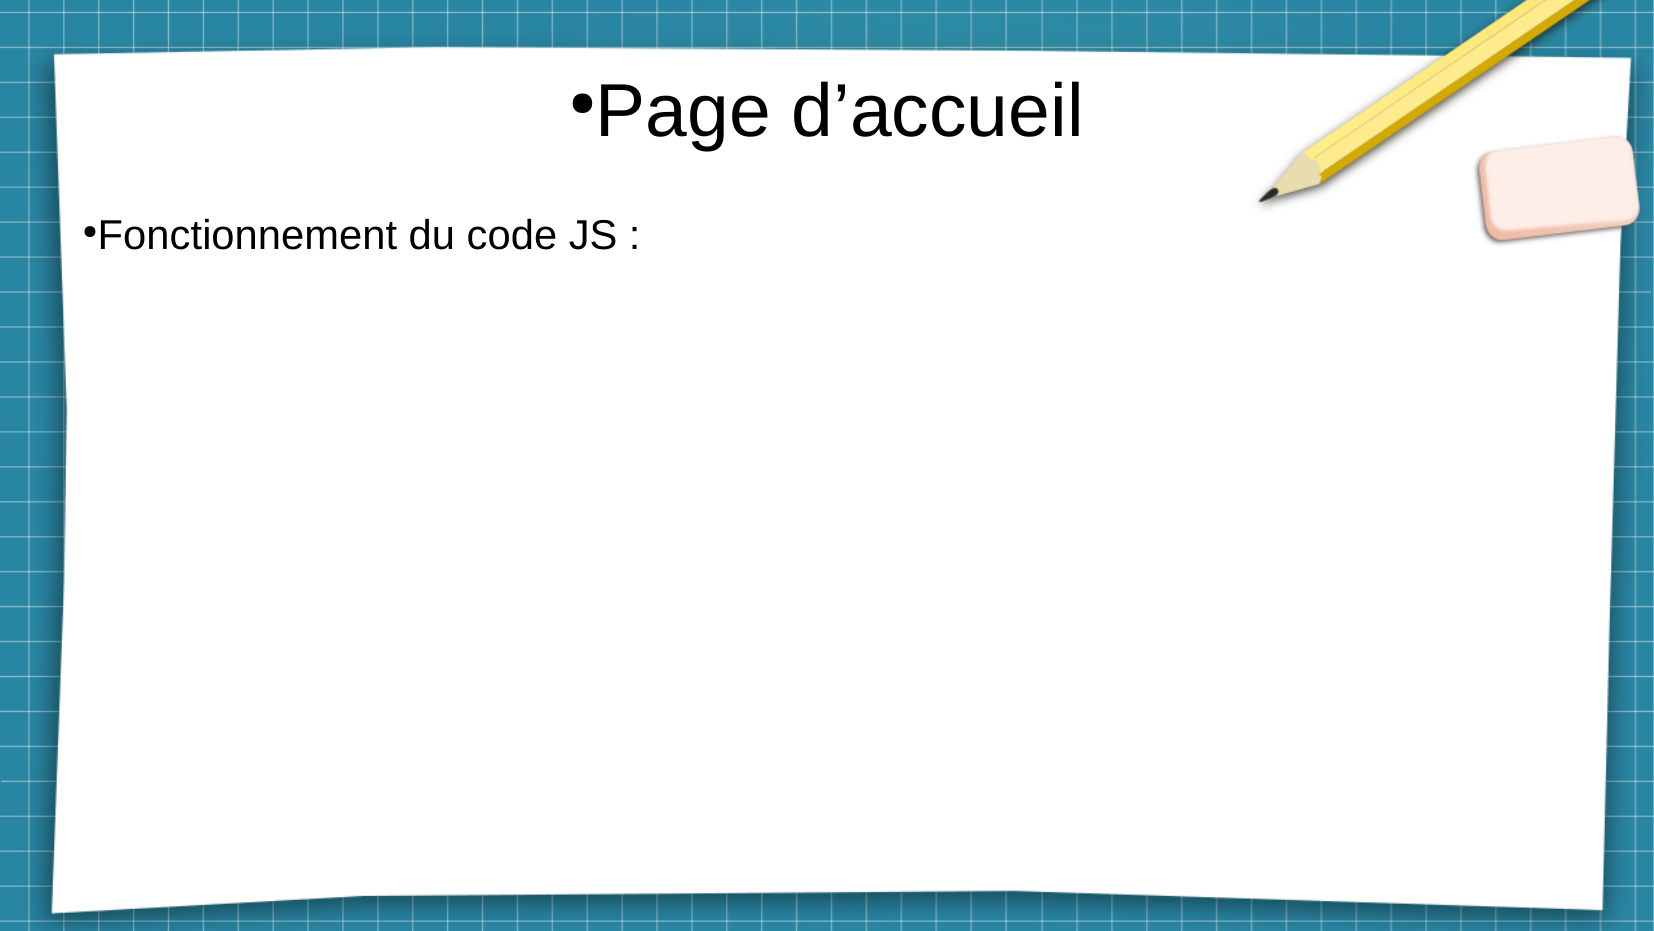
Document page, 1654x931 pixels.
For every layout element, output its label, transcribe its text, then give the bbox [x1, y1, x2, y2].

title Page d’accueil [82, 37, 1571, 193]
list Fonctionnement du code JS : [82, 217, 1571, 865]
